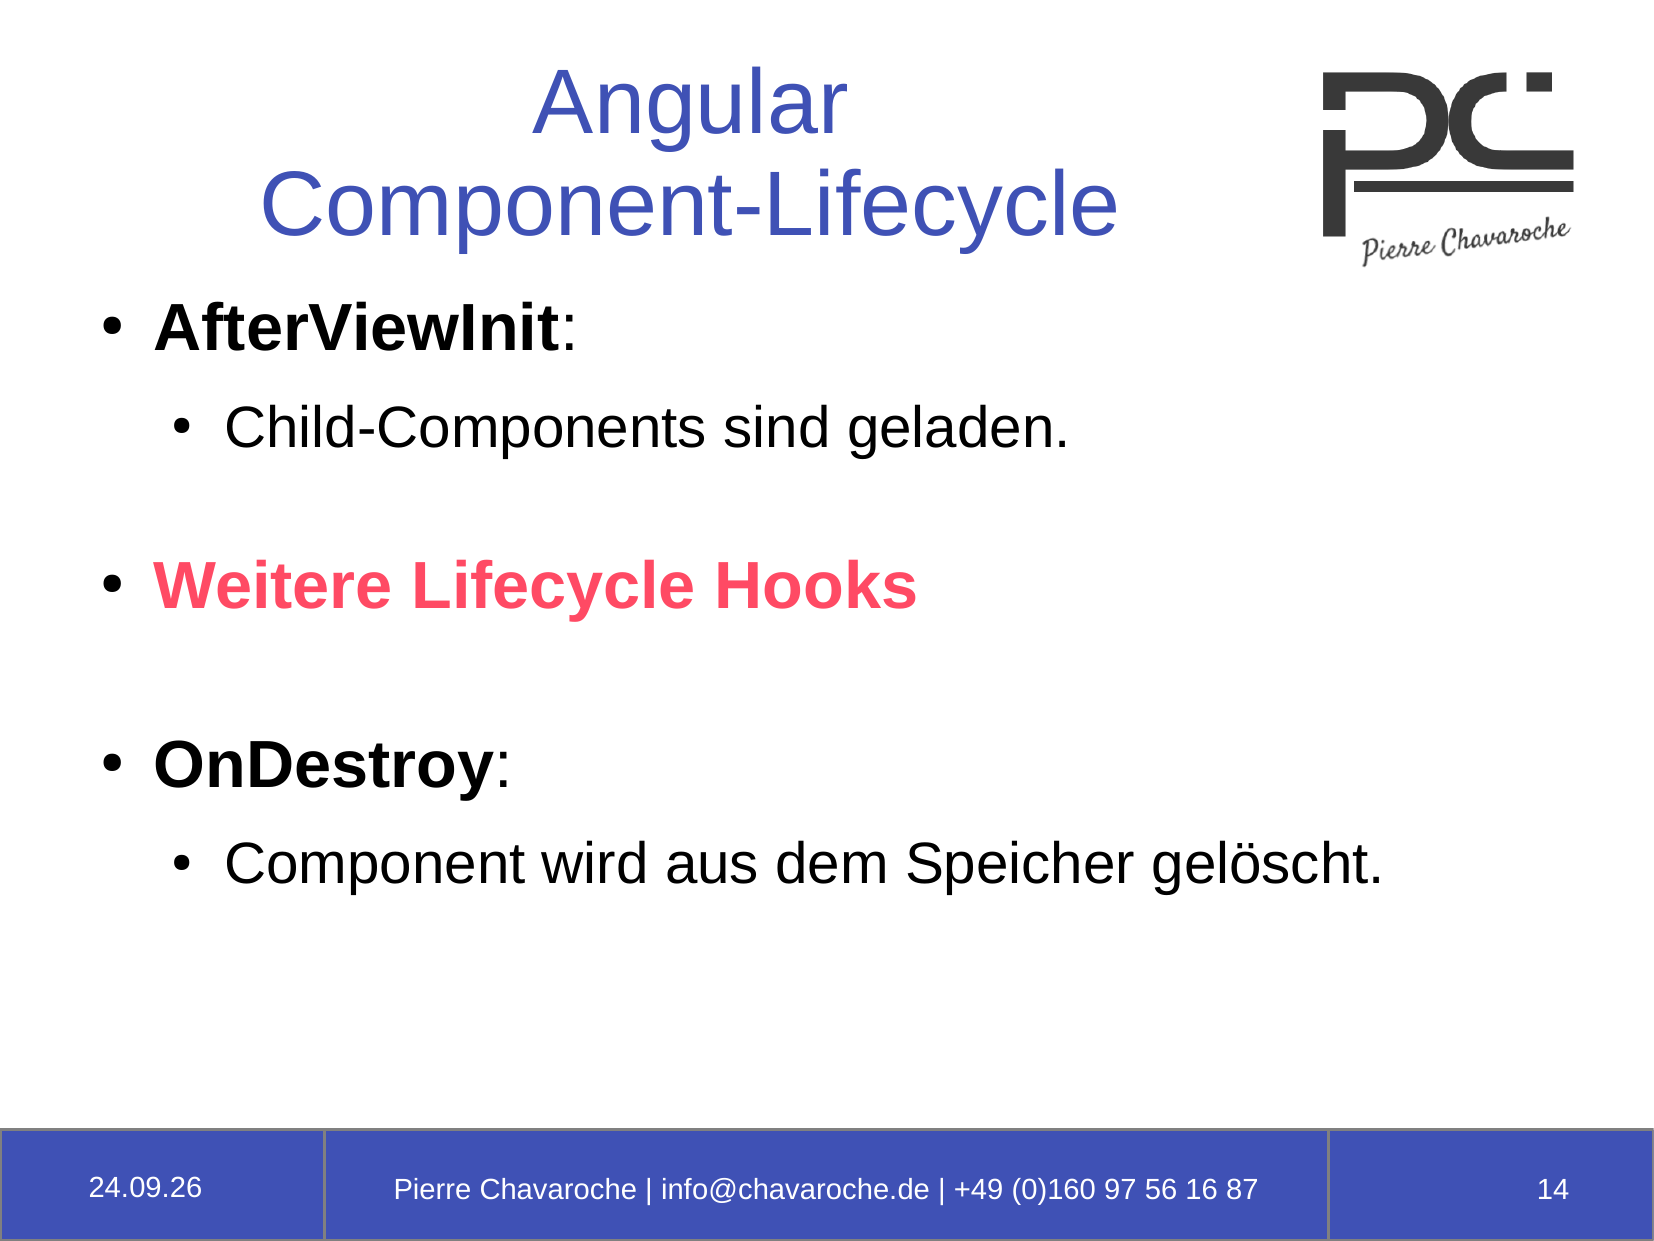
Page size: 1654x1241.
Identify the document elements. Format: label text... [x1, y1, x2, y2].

title Angular Component-Lifecycle [82, 49, 1300, 257]
list AfterViewInit: Child-Components sind geladen. Weitere Lifecycle Hooks OnDestroy: Component wird aus dem Speicher gelöscht. [82, 290, 1571, 1109]
picture [1307, 29, 1589, 311]
